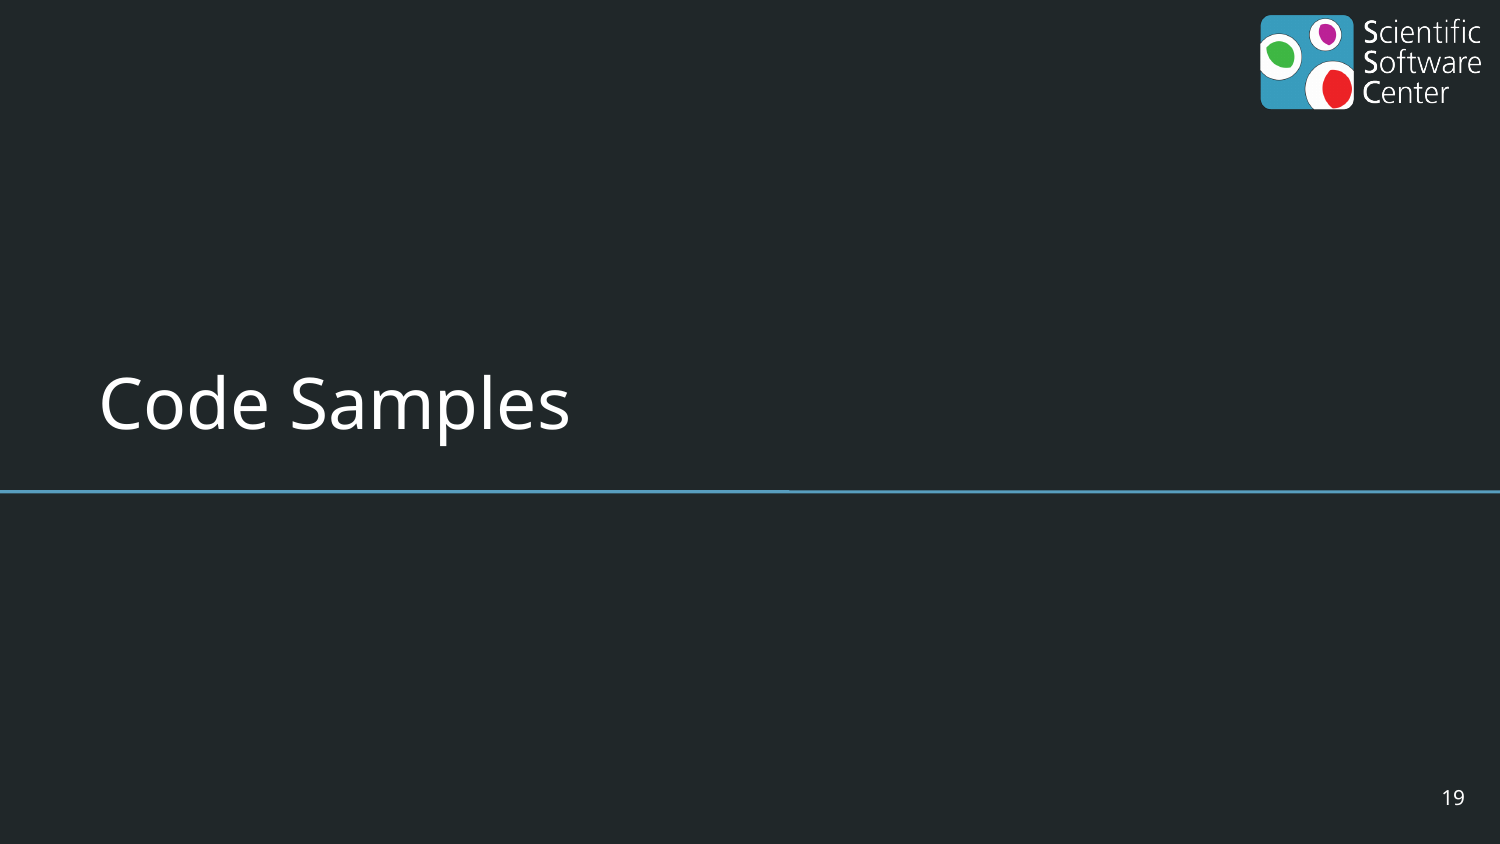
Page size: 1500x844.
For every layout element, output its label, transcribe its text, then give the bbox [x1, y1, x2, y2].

picture [1260, 15, 1481, 110]
title Code Samples [83, 337, 1417, 466]
slide_number <number> [1389, 764, 1480, 830]
